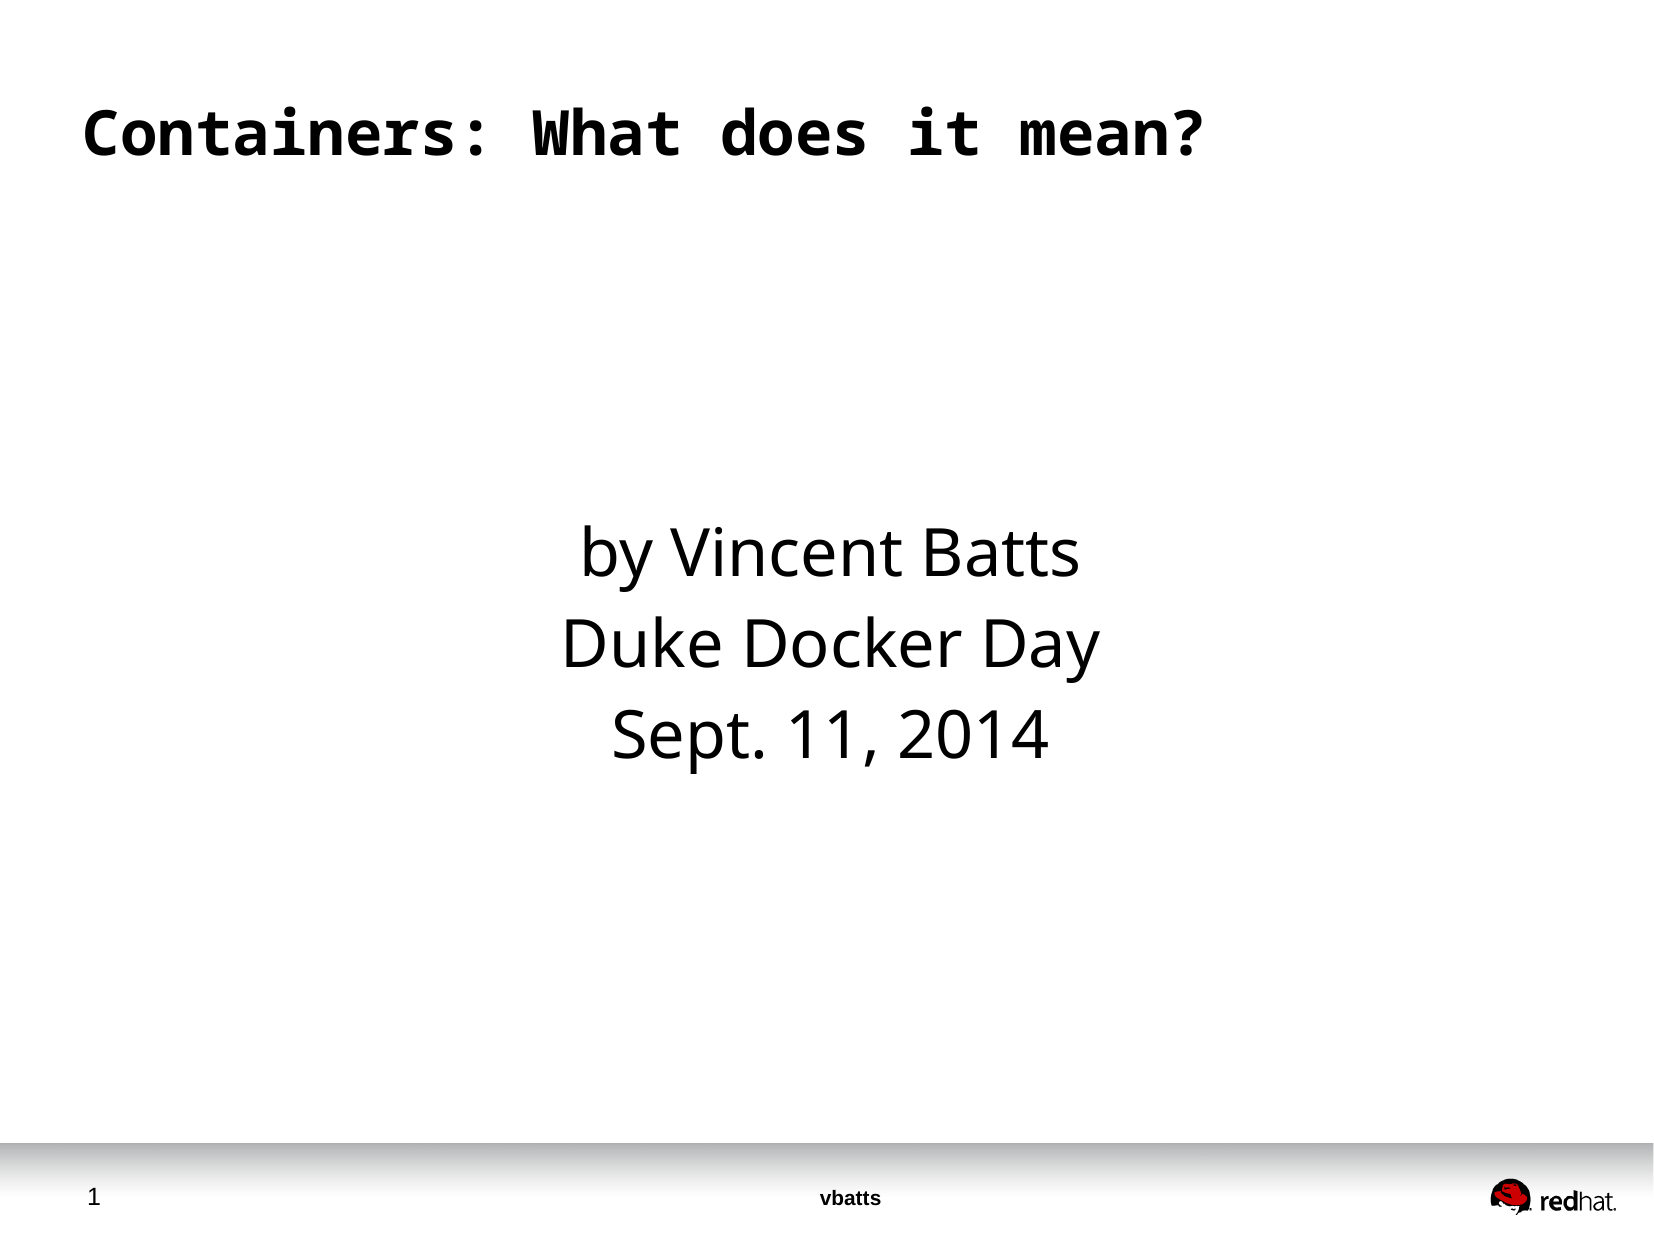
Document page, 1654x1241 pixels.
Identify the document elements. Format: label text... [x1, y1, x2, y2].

title Containers: What does it mean? [82, 37, 1571, 226]
subtitle by Vincent Batts Duke Docker Day Sept. 11, 2014 [86, 244, 1576, 1039]
picture [0, 1143, 1654, 1241]
